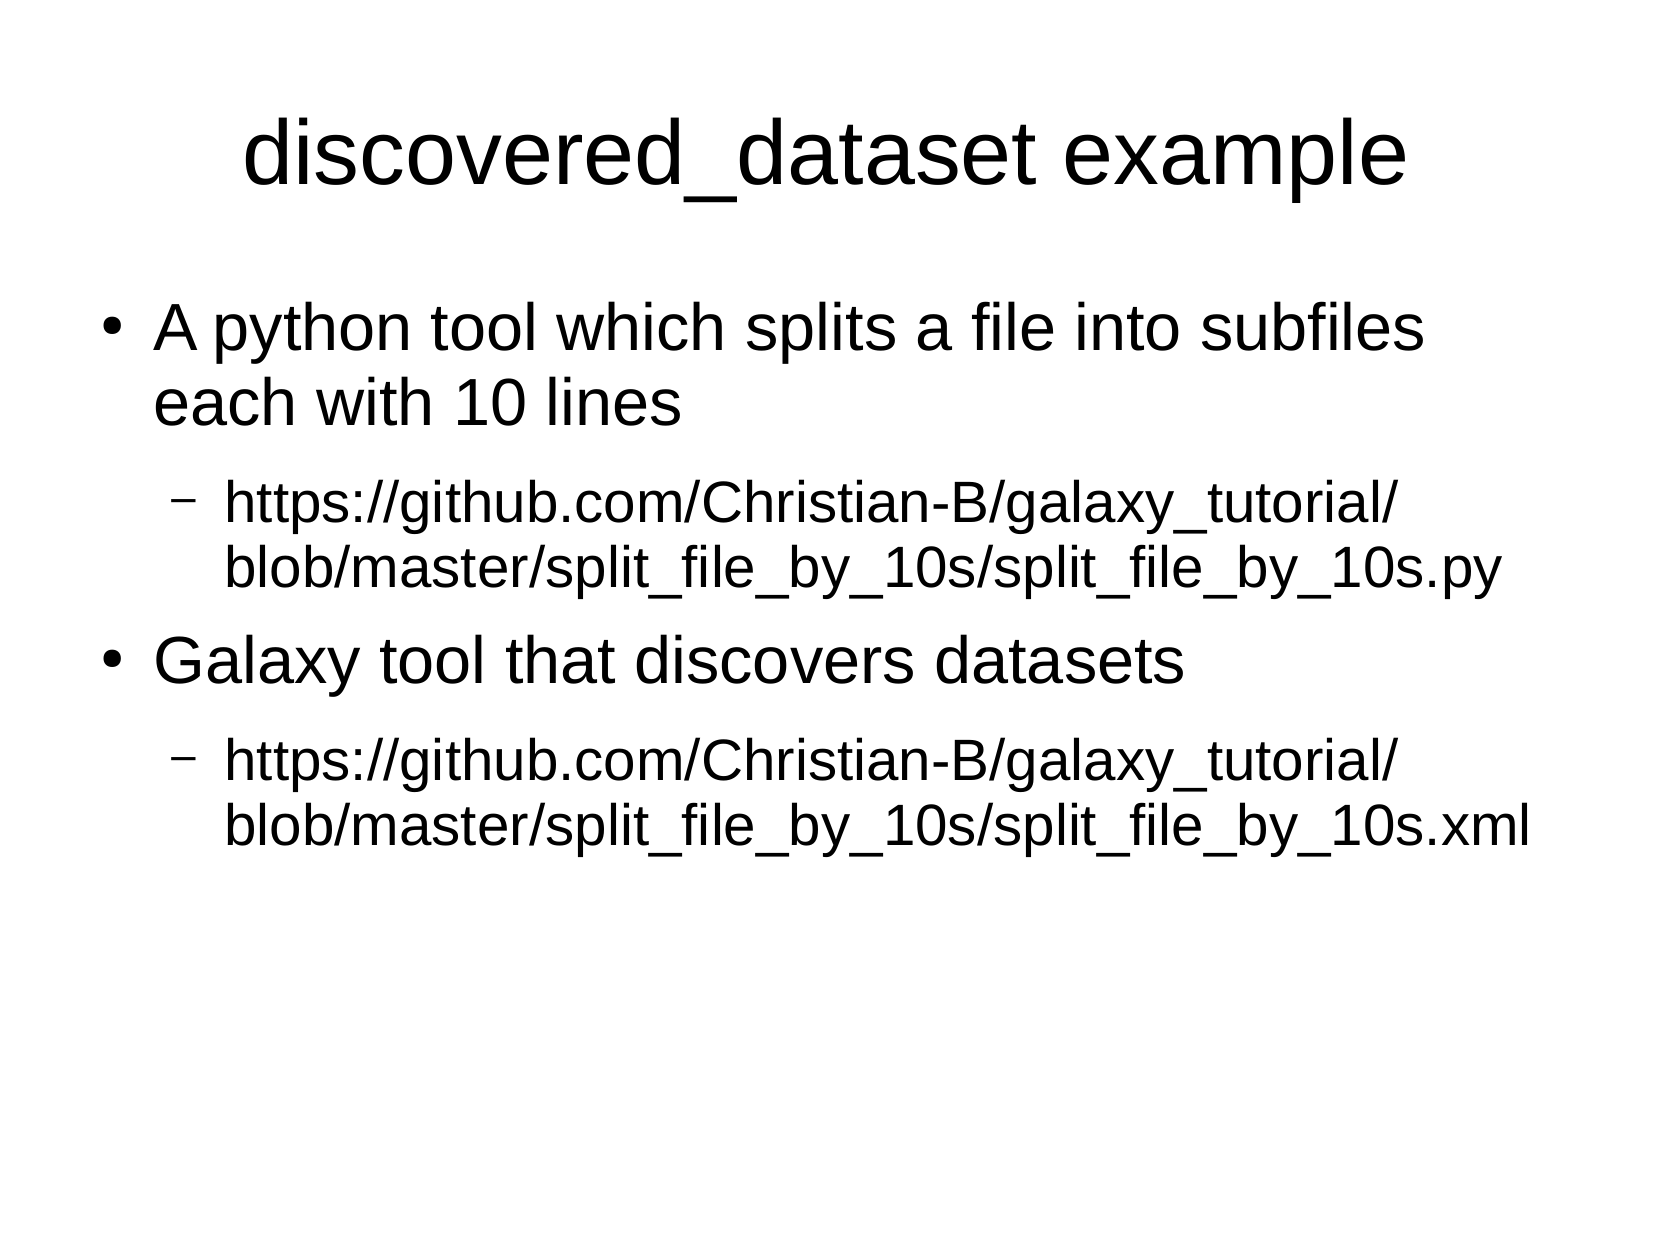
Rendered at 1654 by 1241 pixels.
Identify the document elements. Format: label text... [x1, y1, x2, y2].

list A python tool which splits a file into subfiles each with 10 lines https://github.com/Christian-B/galaxy_tutorial/blob/master/split_file_by_10s/split_file_by_10s.py Galaxy tool that discovers datasets https://github.com/Christian-B/galaxy_tutorial/blob/master/split_file_by_10s/split_file_by_10s.xml [82, 290, 1571, 1010]
title discovered_dataset example [82, 49, 1571, 257]
